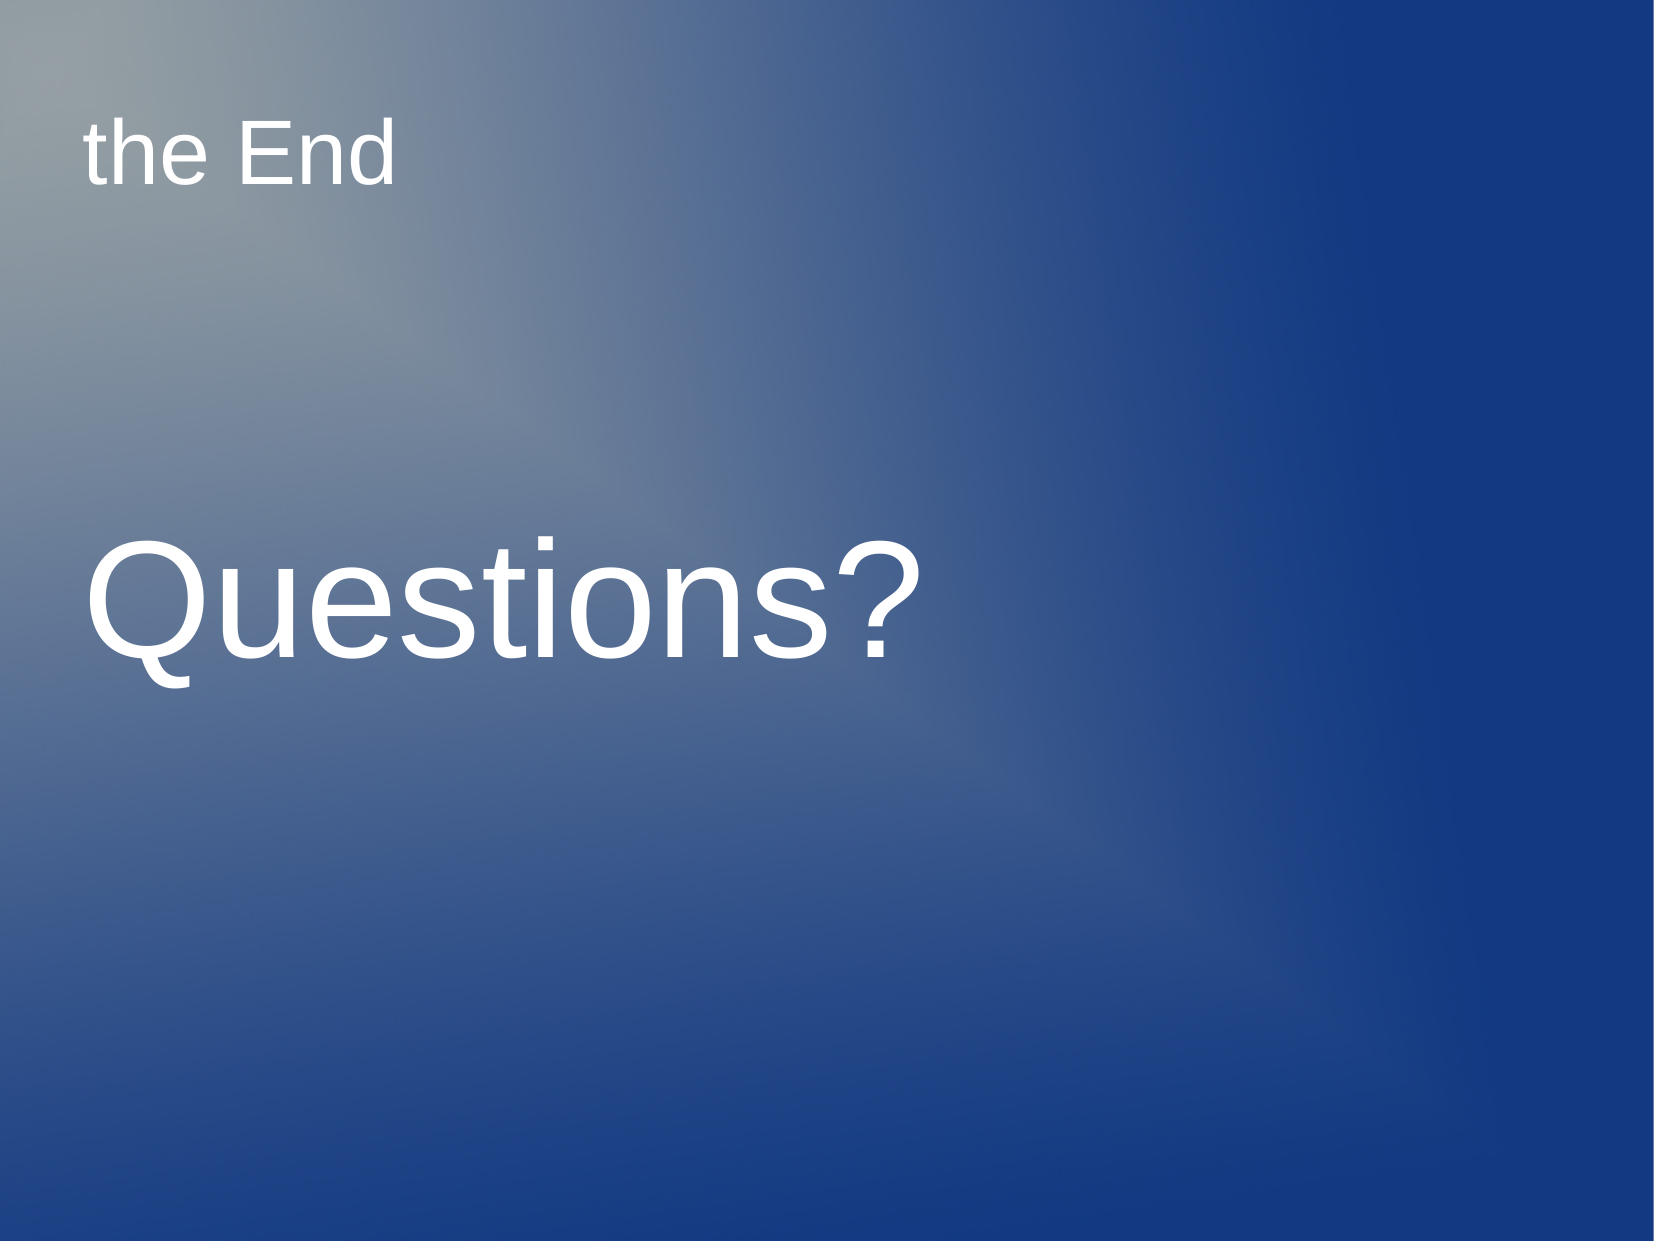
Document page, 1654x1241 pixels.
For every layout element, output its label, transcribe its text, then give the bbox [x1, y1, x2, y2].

list Questions? [82, 290, 1571, 1094]
picture [0, 0, 1654, 1241]
title the End [82, 56, 1571, 250]
